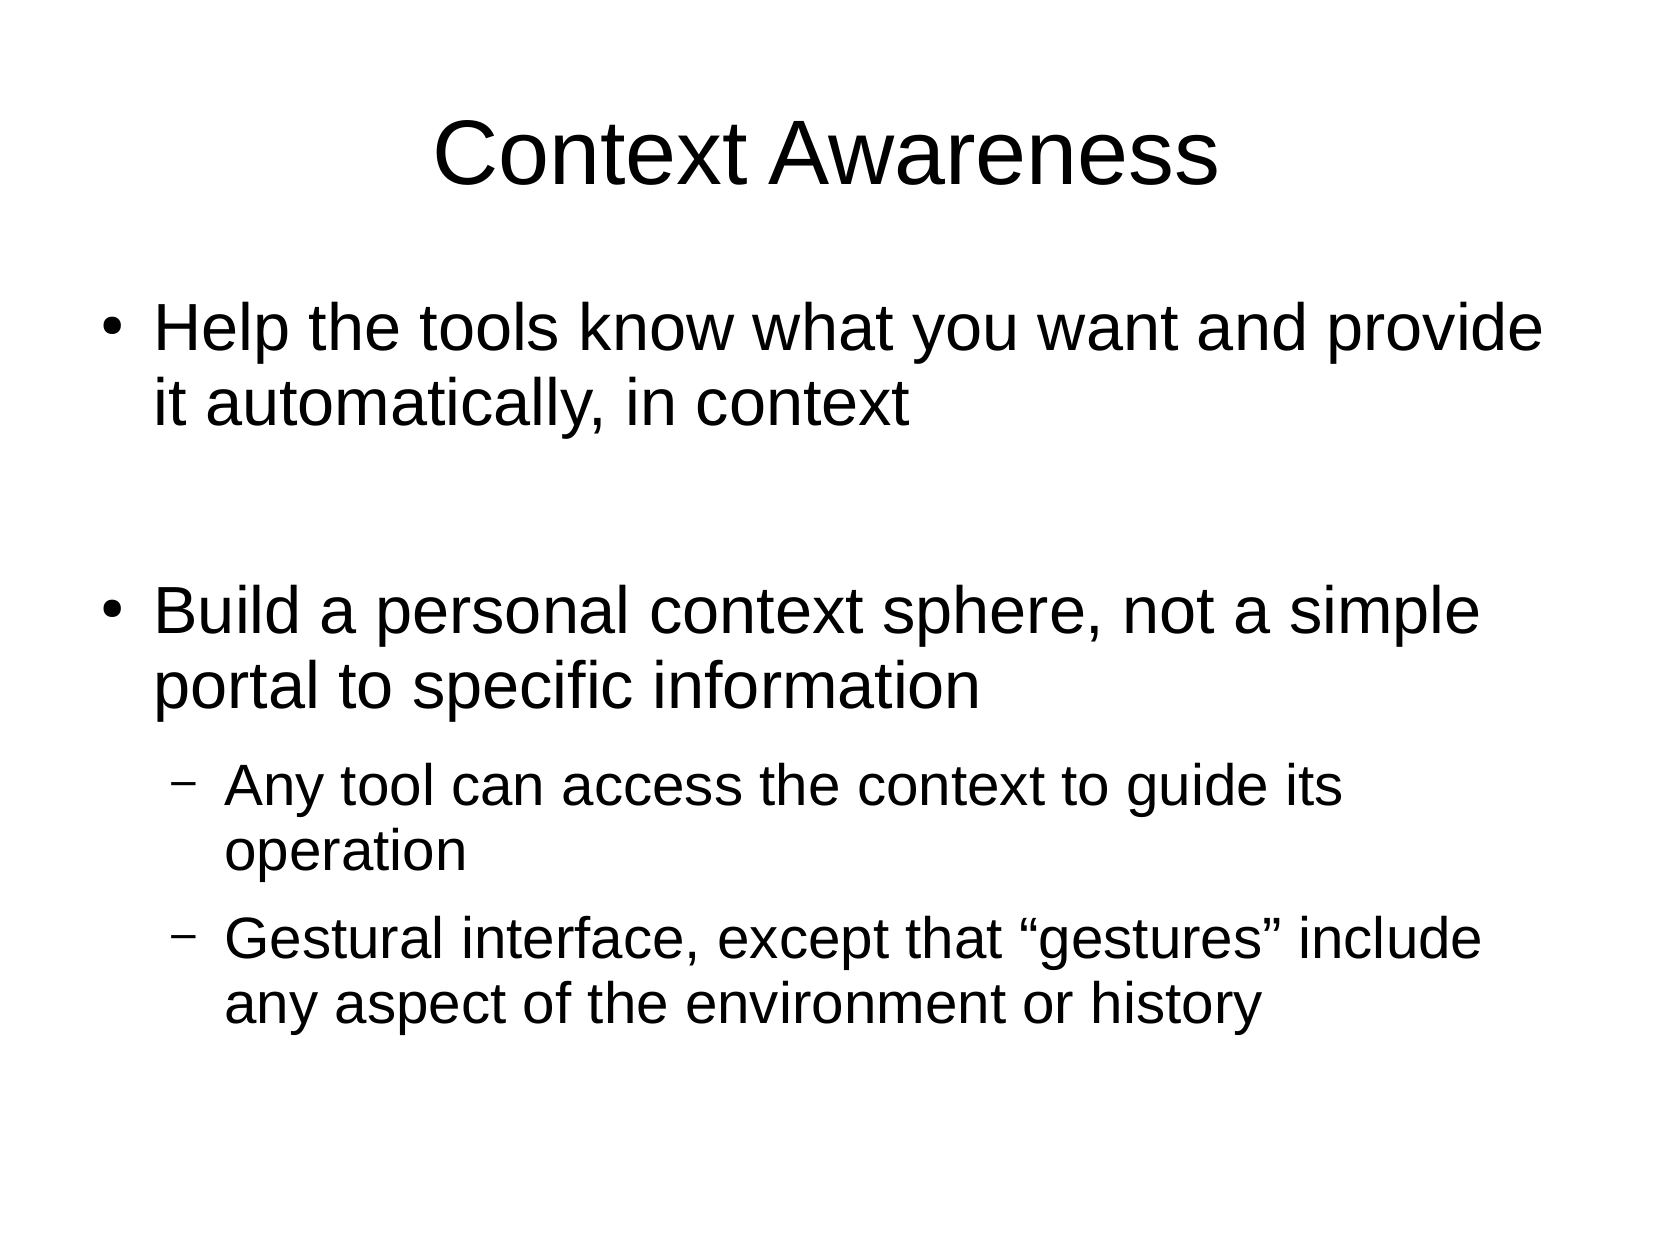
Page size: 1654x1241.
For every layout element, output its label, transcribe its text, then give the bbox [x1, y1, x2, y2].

title Context Awareness [82, 49, 1571, 257]
list Help the tools know what you want and provide it automatically, in context Build a personal context sphere, not a simple portal to specific information Any tool can access the context to guide its operation Gestural interface, except that “gestures” include any aspect of the environment or history [82, 290, 1571, 1109]
